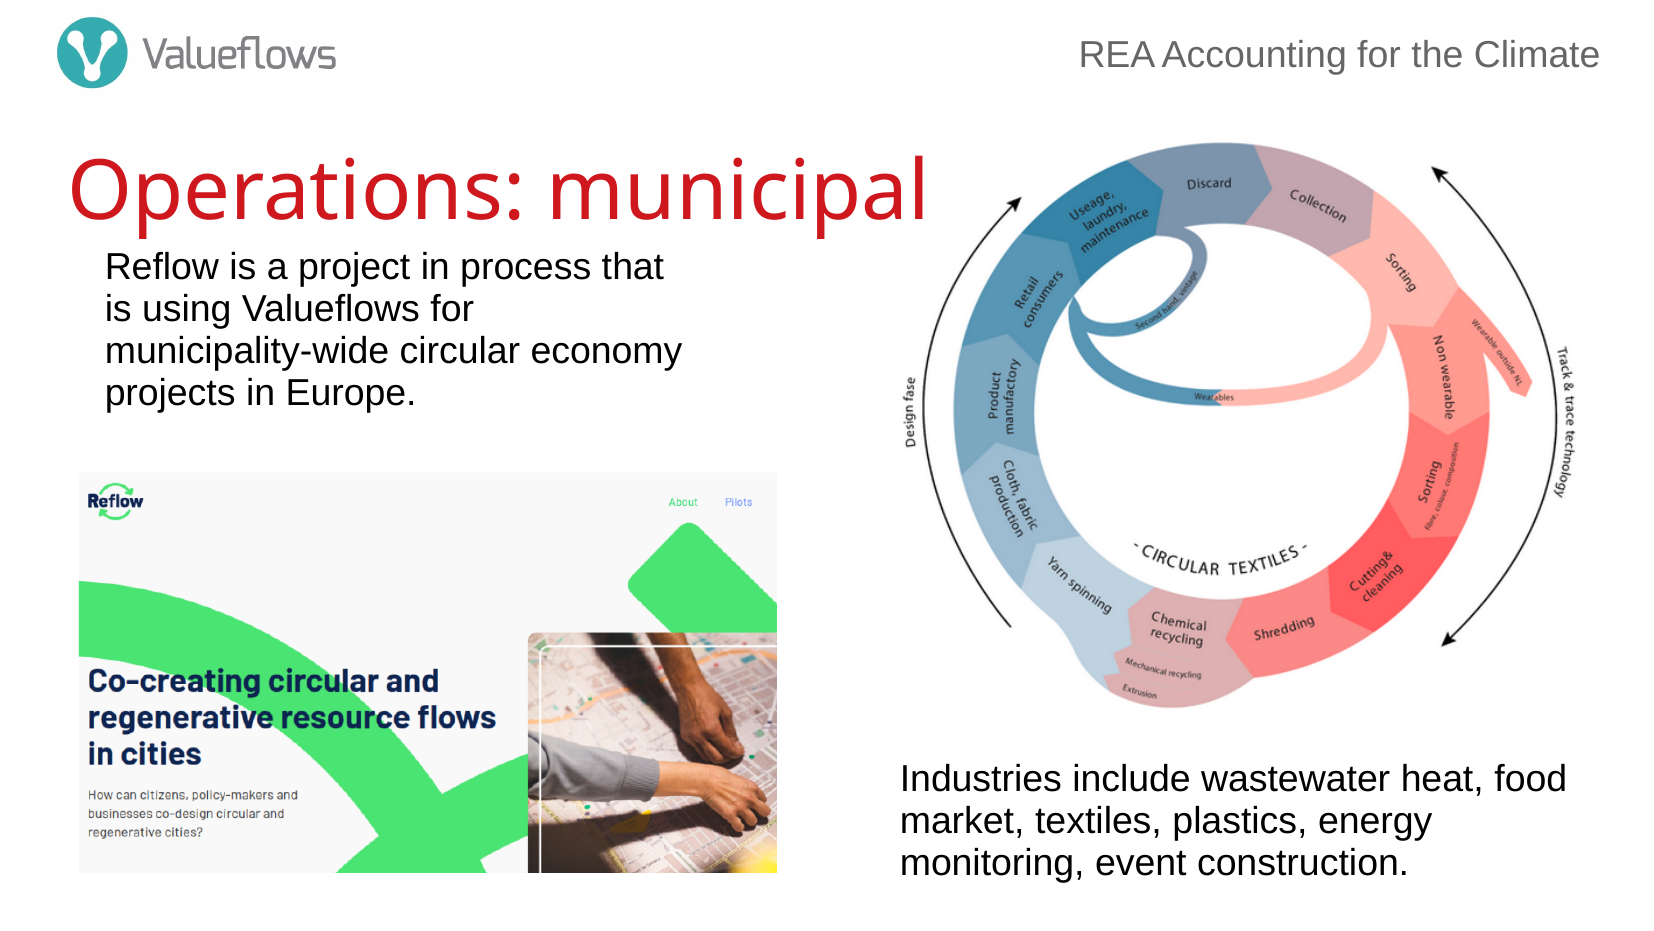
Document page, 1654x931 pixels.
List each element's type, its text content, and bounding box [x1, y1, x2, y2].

text_box Operations: municipal [52, 123, 983, 222]
text_box Reflow is a project in process that is using Valueflows for municipality-wide circular economy projects in Europe. [90, 238, 706, 471]
picture [892, 134, 1591, 713]
text_box REA Accounting for the Climate [1063, 26, 1630, 84]
text_box Industries include wastewater heat, food market, textiles, plastics, energy monitoring, event construction. [885, 750, 1621, 891]
picture [71, 471, 777, 874]
picture [47, 6, 346, 97]
